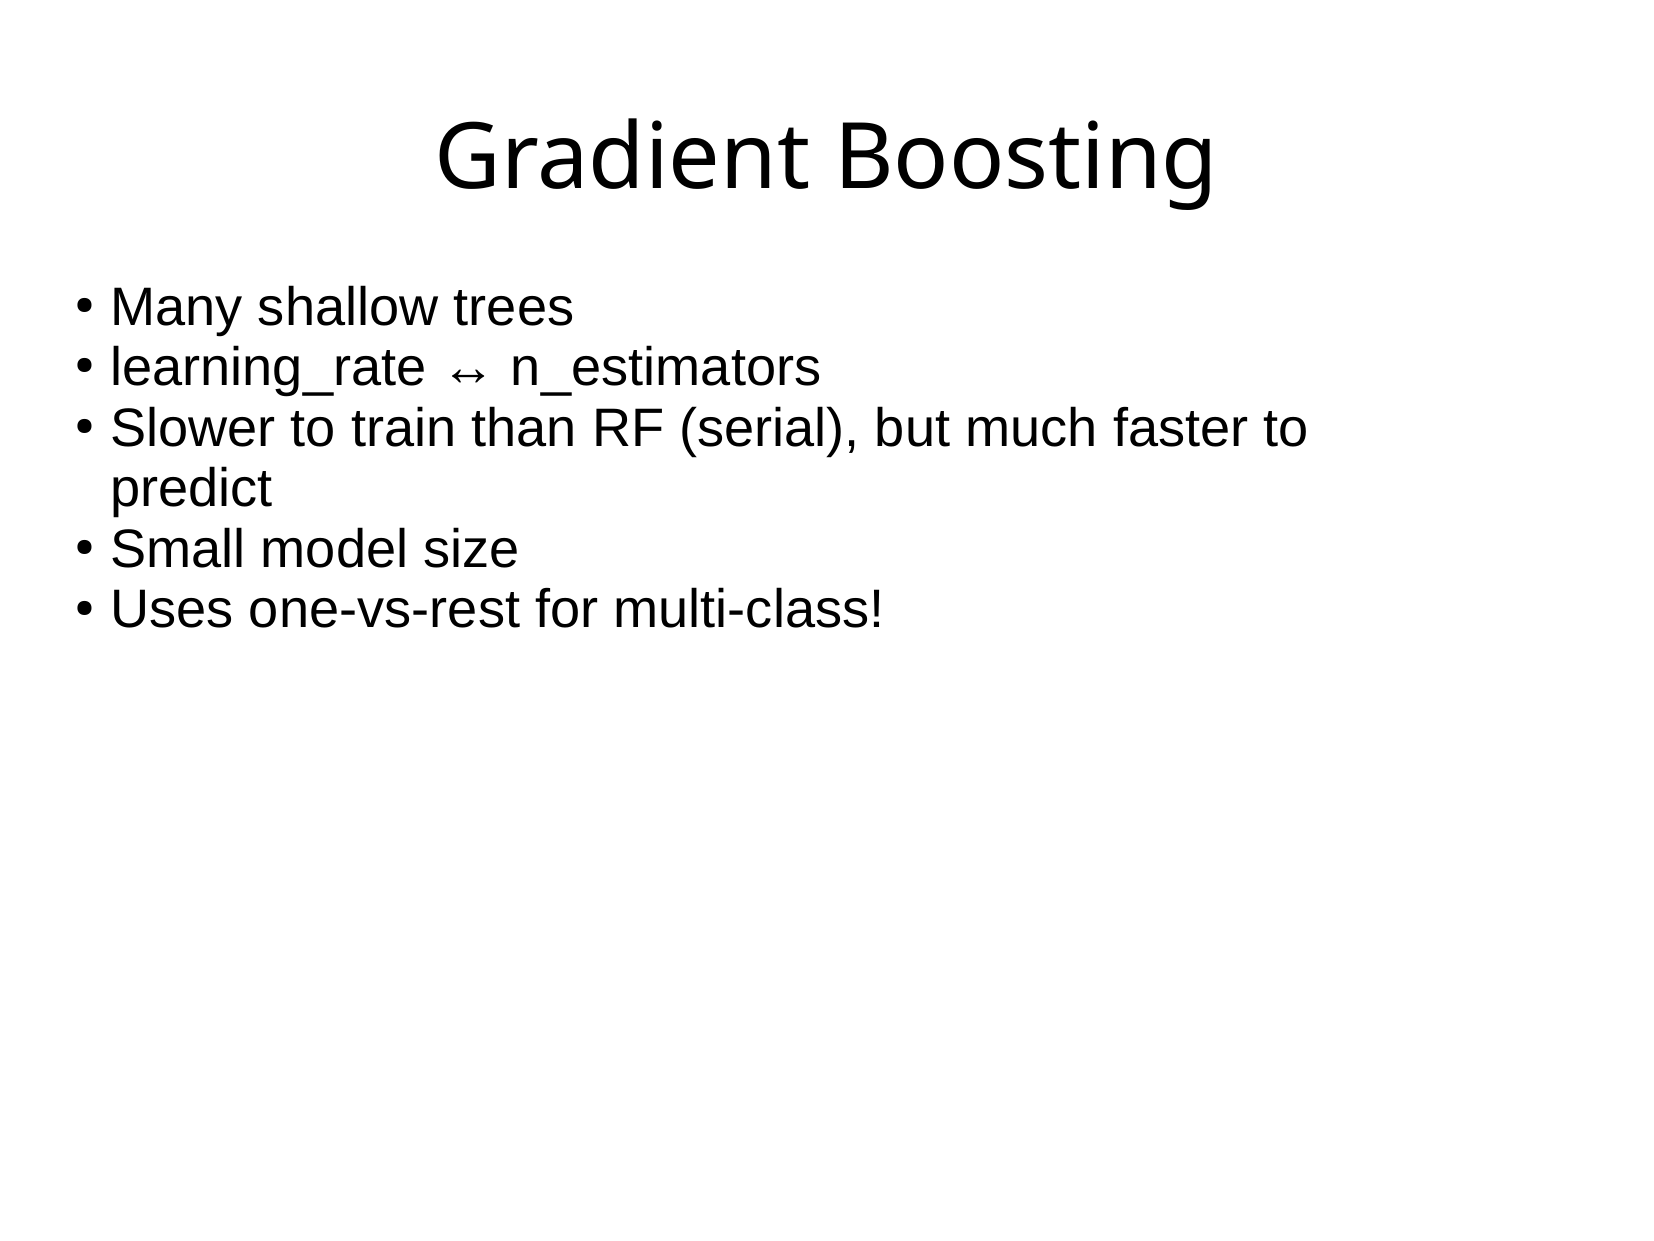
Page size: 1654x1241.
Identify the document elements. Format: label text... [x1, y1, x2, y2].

text_box Many shallow trees learning_rate ↔ n_estimators Slower to train than RF (serial), but much faster to predict Small model size Uses one-vs-rest for multi-class! [60, 268, 1396, 750]
title Gradient Boosting [82, 49, 1571, 257]
